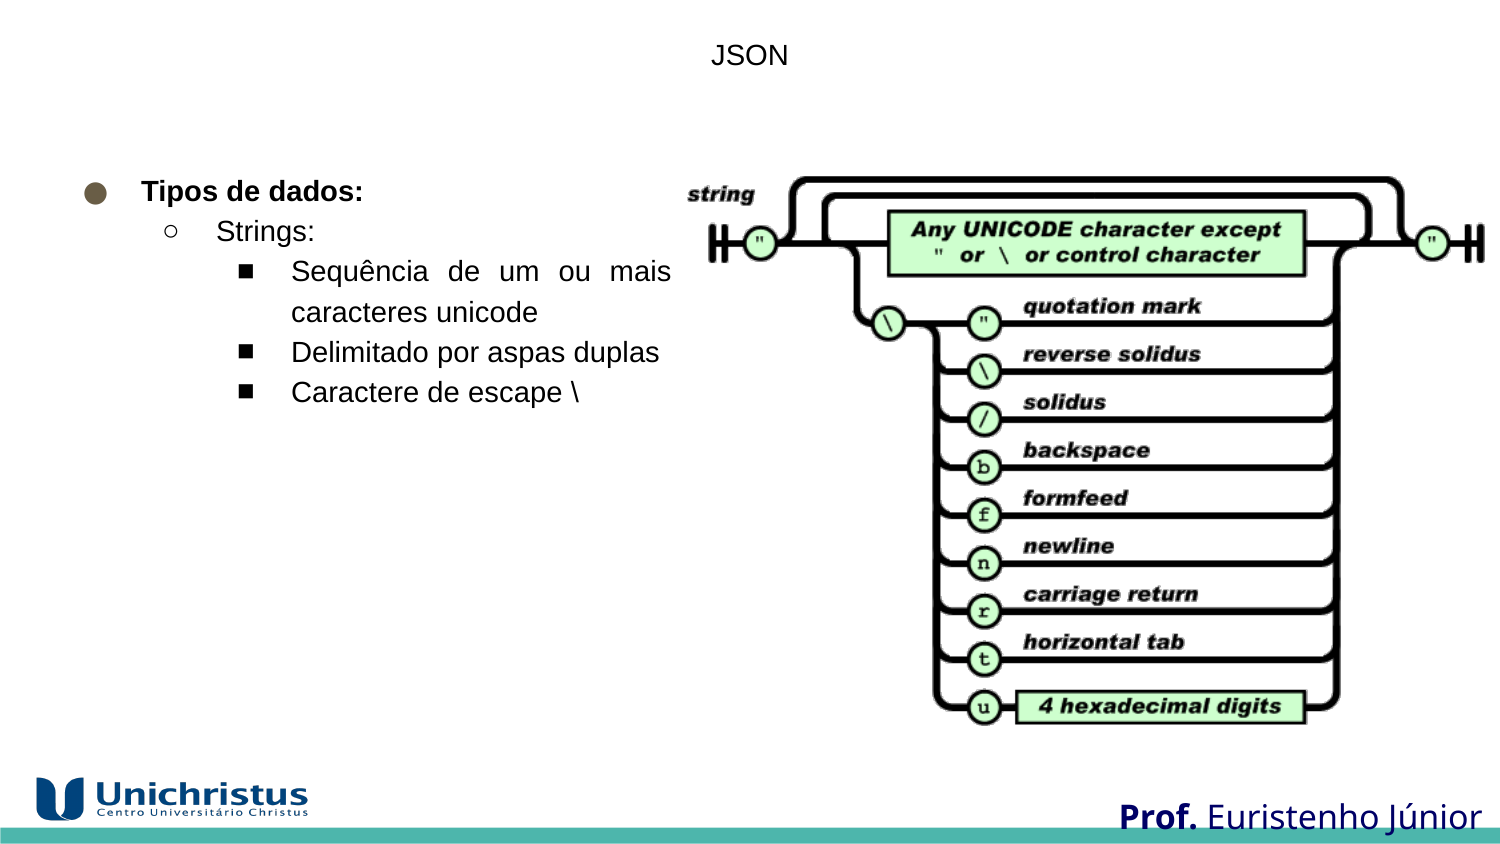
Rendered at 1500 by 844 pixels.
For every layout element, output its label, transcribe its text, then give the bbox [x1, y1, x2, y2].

list Tipos de dados: Strings: Sequência de um ou mais caracteres unicode Delimitado por aspas duplas Caractere de escape \ [51, 152, 688, 750]
title JSON [51, 20, 1449, 137]
picture [32, 775, 312, 822]
picture [687, 175, 1485, 727]
